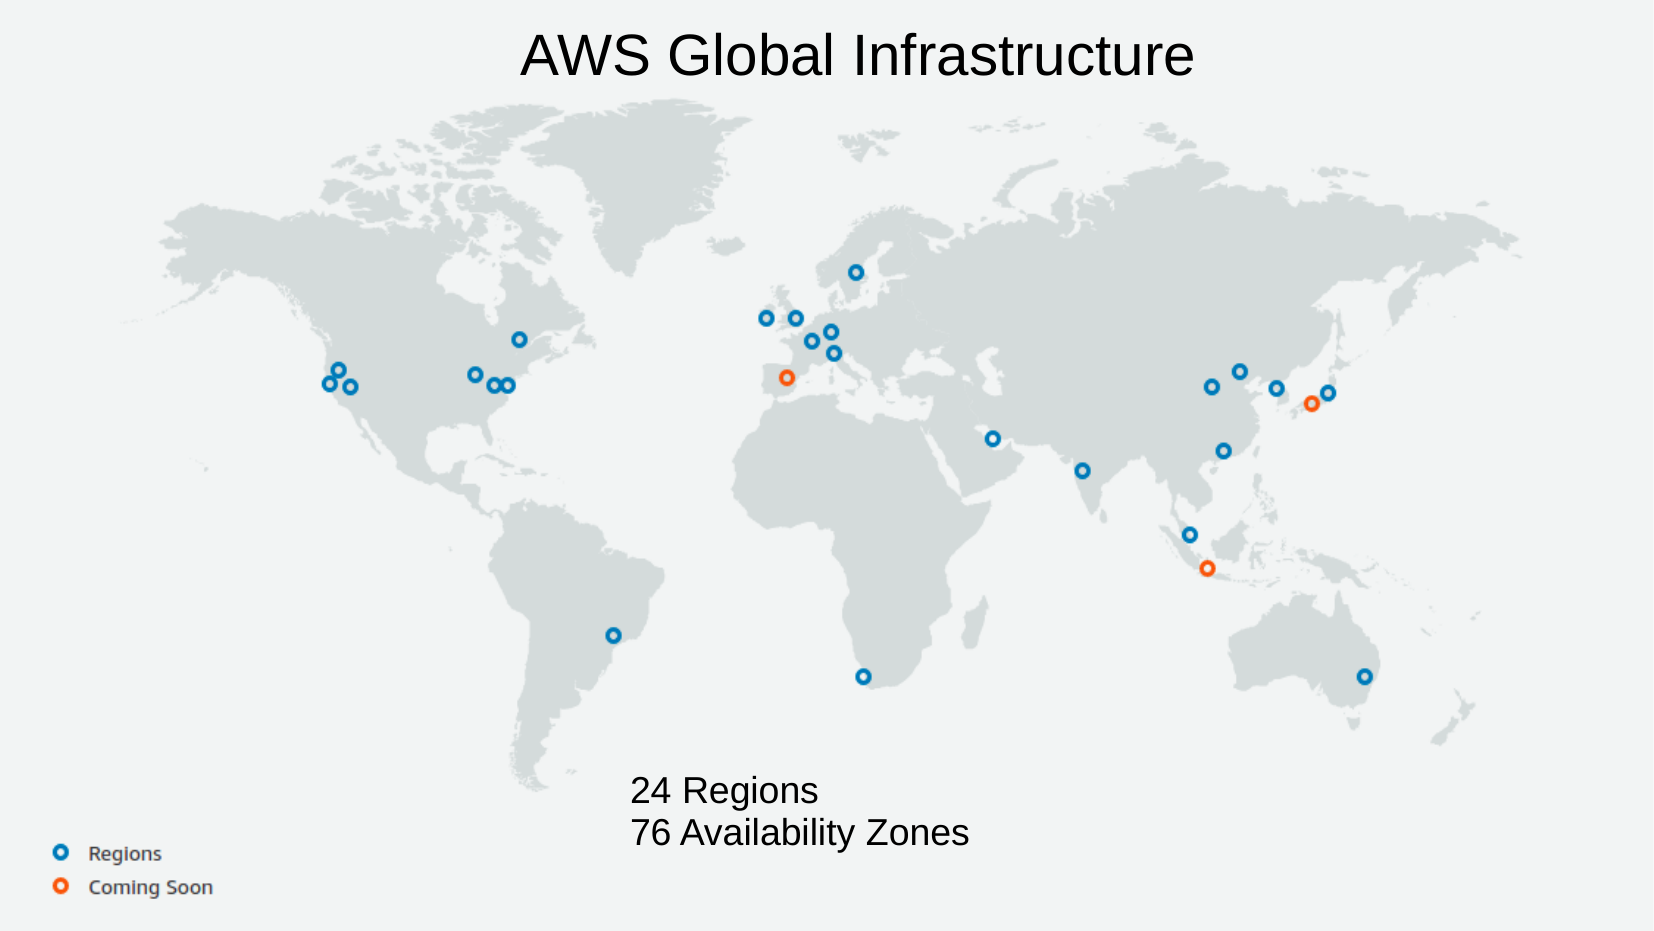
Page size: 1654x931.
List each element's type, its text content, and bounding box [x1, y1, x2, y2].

picture [0, 0, 1654, 931]
title AWS Global Infrastructure [442, 0, 1276, 111]
text_box 24 Regions 76 Availability Zones [615, 761, 1126, 903]
